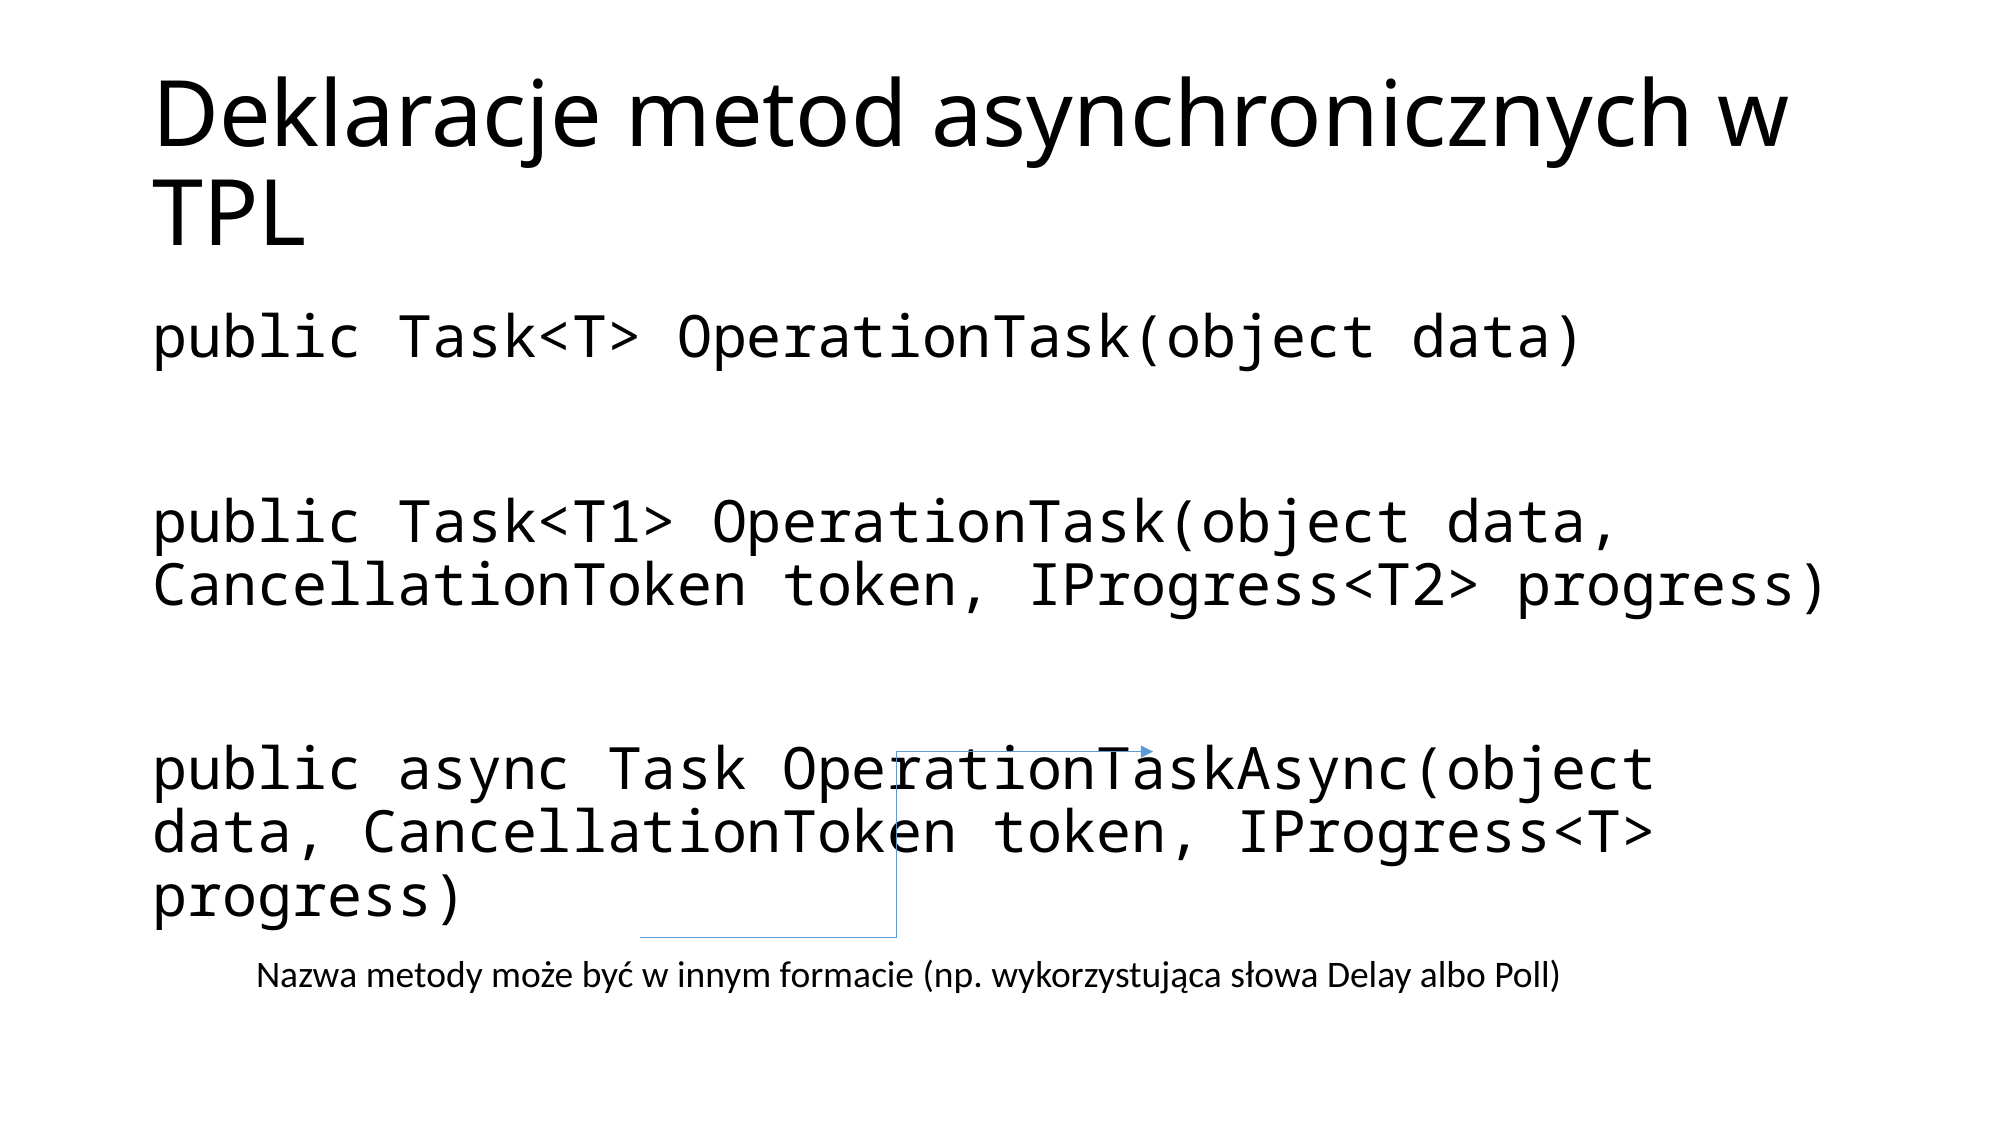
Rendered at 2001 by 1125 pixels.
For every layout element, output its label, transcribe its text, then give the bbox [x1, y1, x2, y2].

text_box Nazwa metody może być w innym formacie (np. wykorzystująca słowa Delay albo Poll) [241, 942, 1577, 1003]
title Deklaracje metod asynchronicznych w TPL [137, 59, 1863, 278]
list public Task<T> OperationTask(object data) public Task<T1> OperationTask(object data, CancellationToken token, IProgress<T2> progress) public async Task OperationTaskAsync(object data, CancellationToken token, IProgress<T> progress) [137, 299, 1863, 1014]
